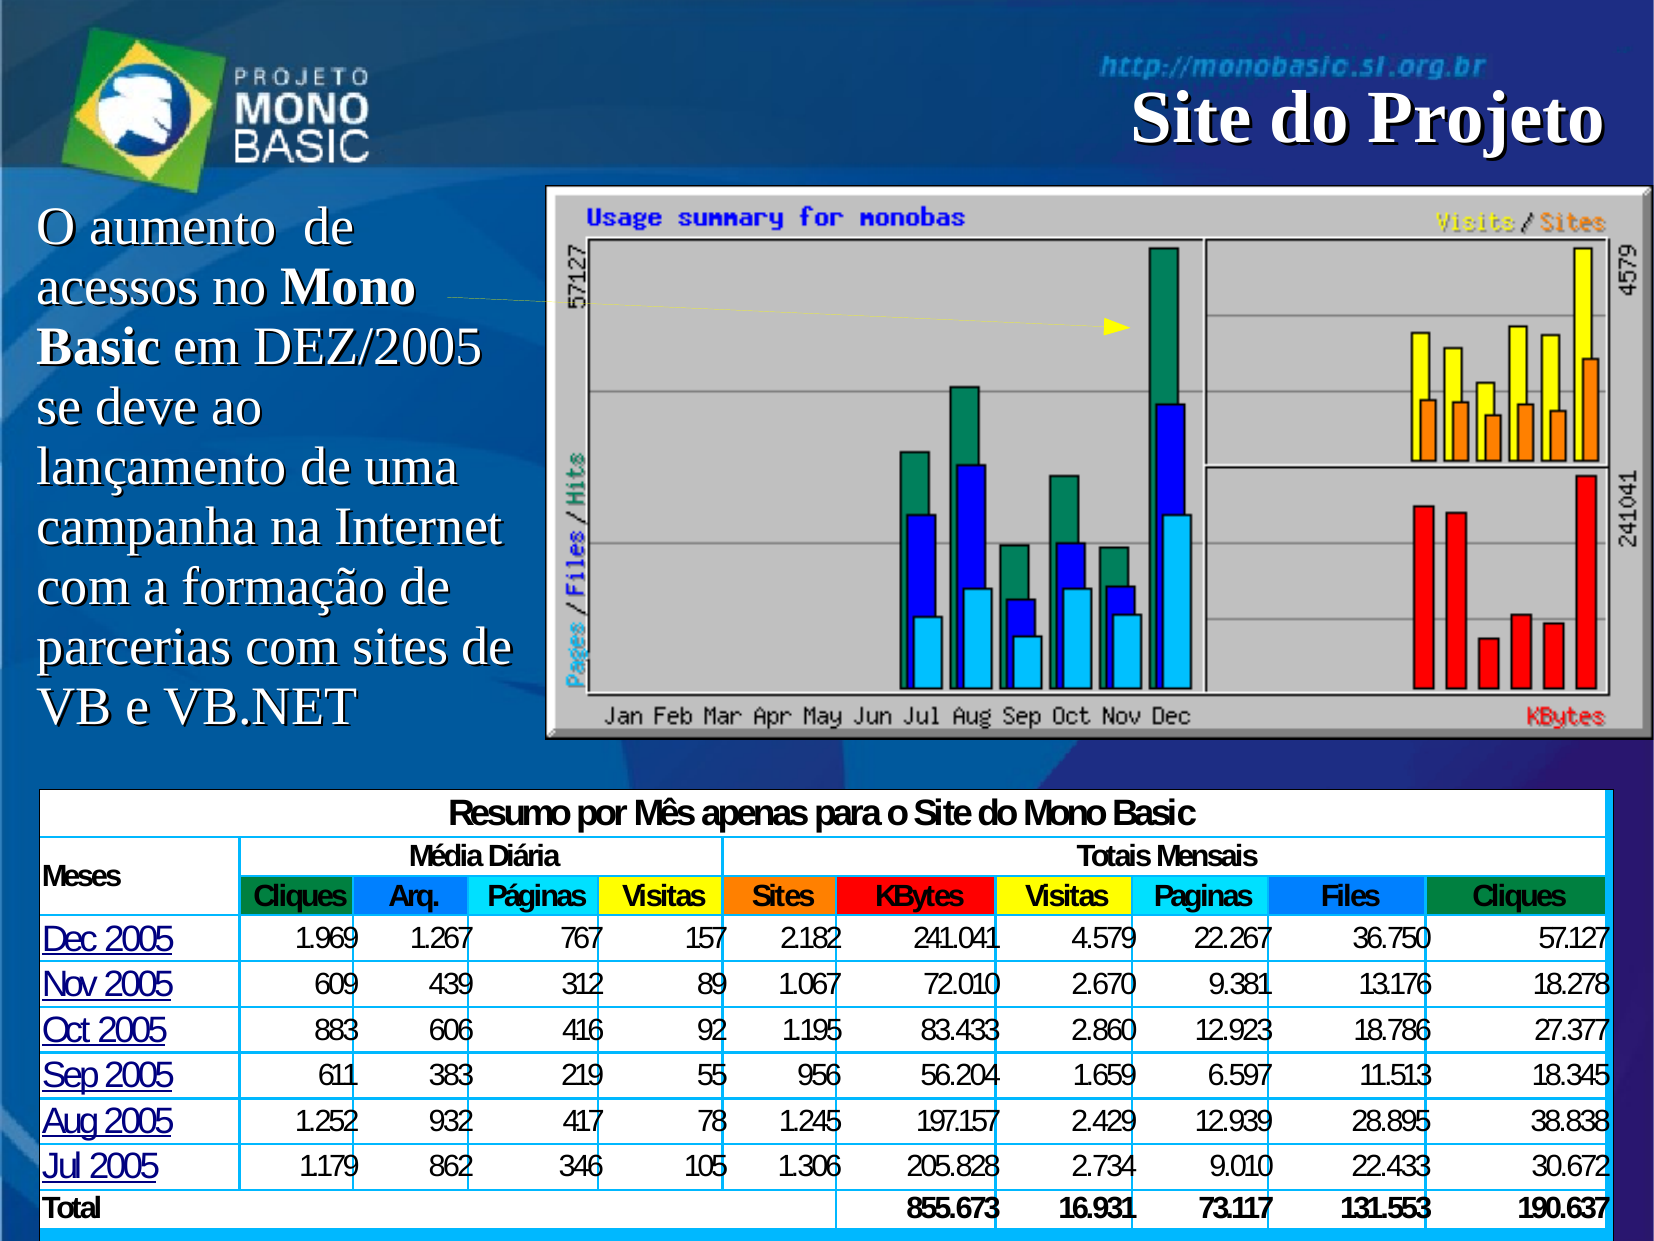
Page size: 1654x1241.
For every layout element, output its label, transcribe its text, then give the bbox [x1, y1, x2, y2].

picture [0, 0, 1654, 1241]
title Site do Projeto [222, 43, 1606, 191]
text_box O aumento de acessos no Mono Basic em DEZ/2005 se deve ao lançamento de uma campanha na Internet com a formação de parcerias com sites de VB e VB.NET [36, 196, 522, 797]
chart [39, 789, 1614, 1241]
